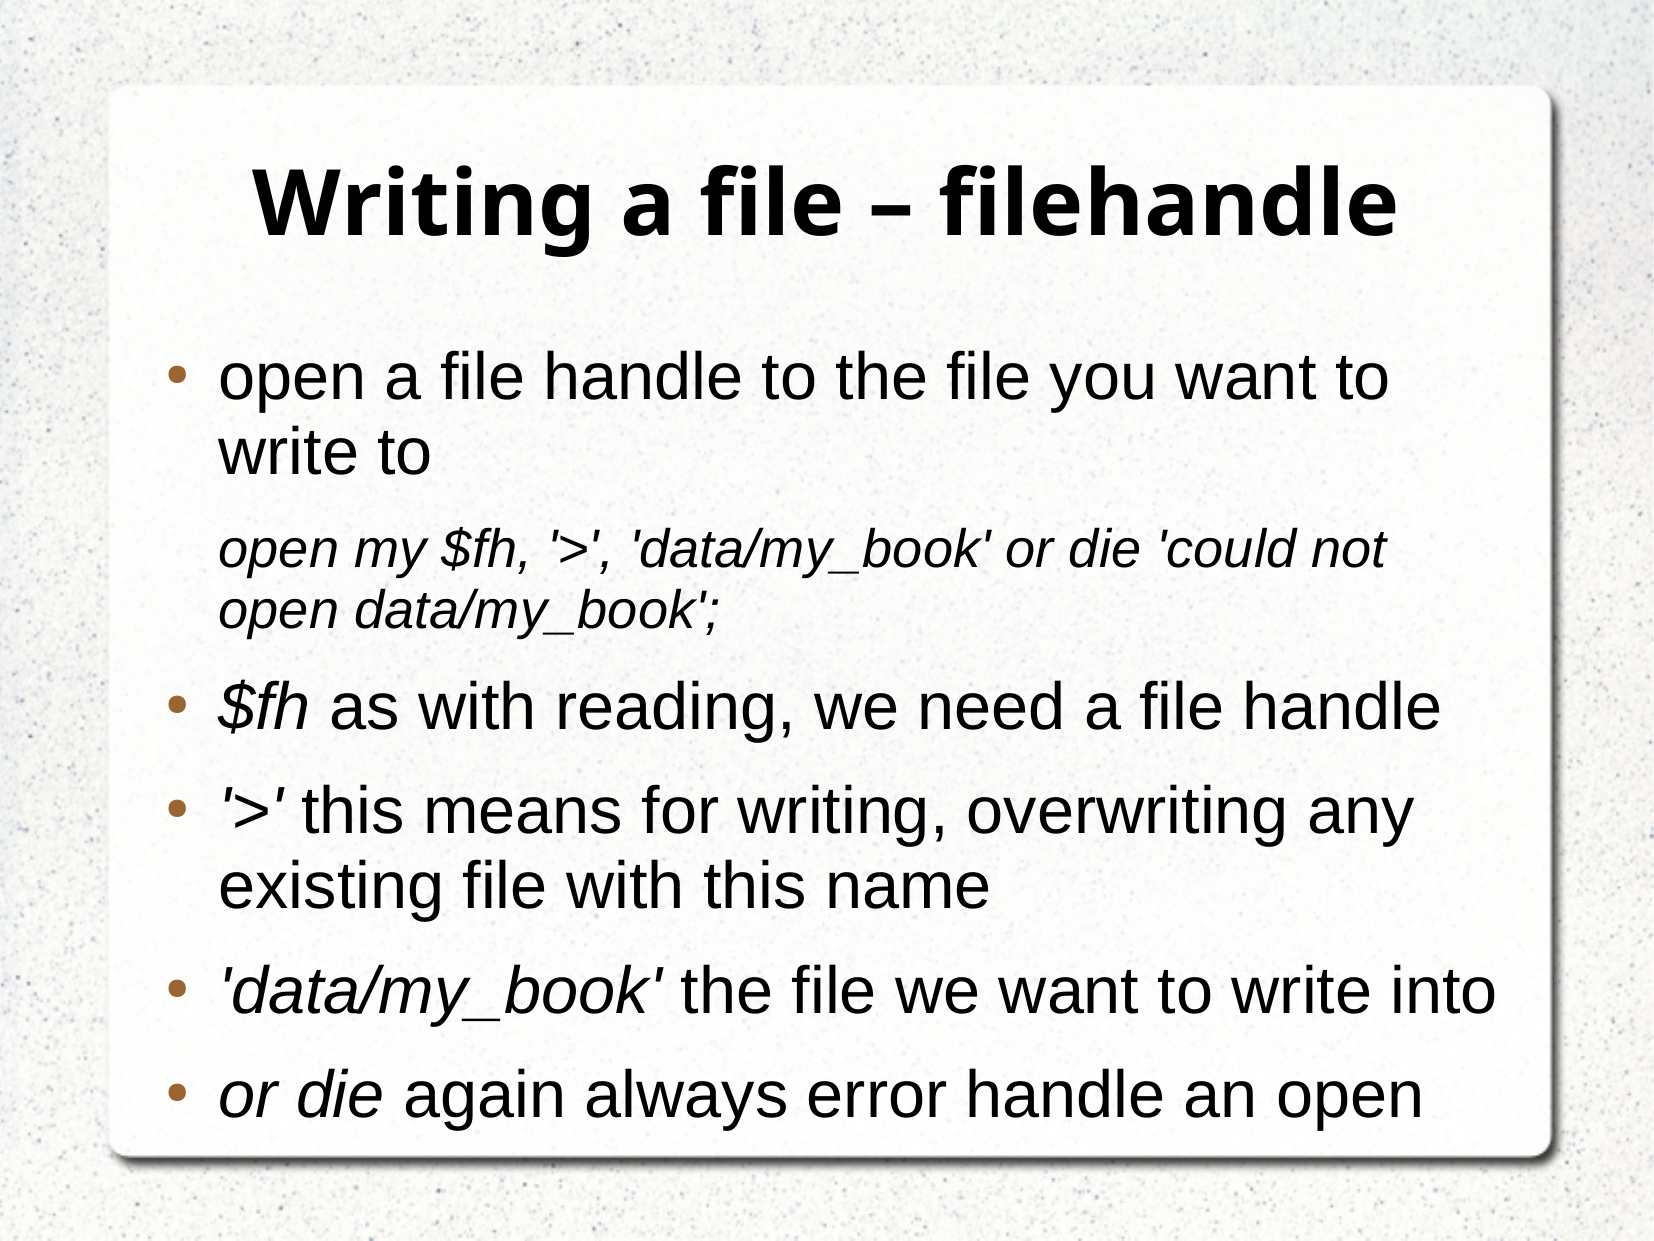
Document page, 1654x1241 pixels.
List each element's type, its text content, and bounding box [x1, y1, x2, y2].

picture [0, 0, 1654, 1241]
list open a file handle to the file you want to write to open my $fh, '>', 'data/my_book' or die 'could not open data/my_book'; $fh as with reading, we need a file handle '>' this means for writing, overwriting any existing file with this name 'data/my_book' the file we want to write into or die again always error handle an open [147, 339, 1506, 1131]
title Writing a file – filehandle [118, 96, 1536, 304]
